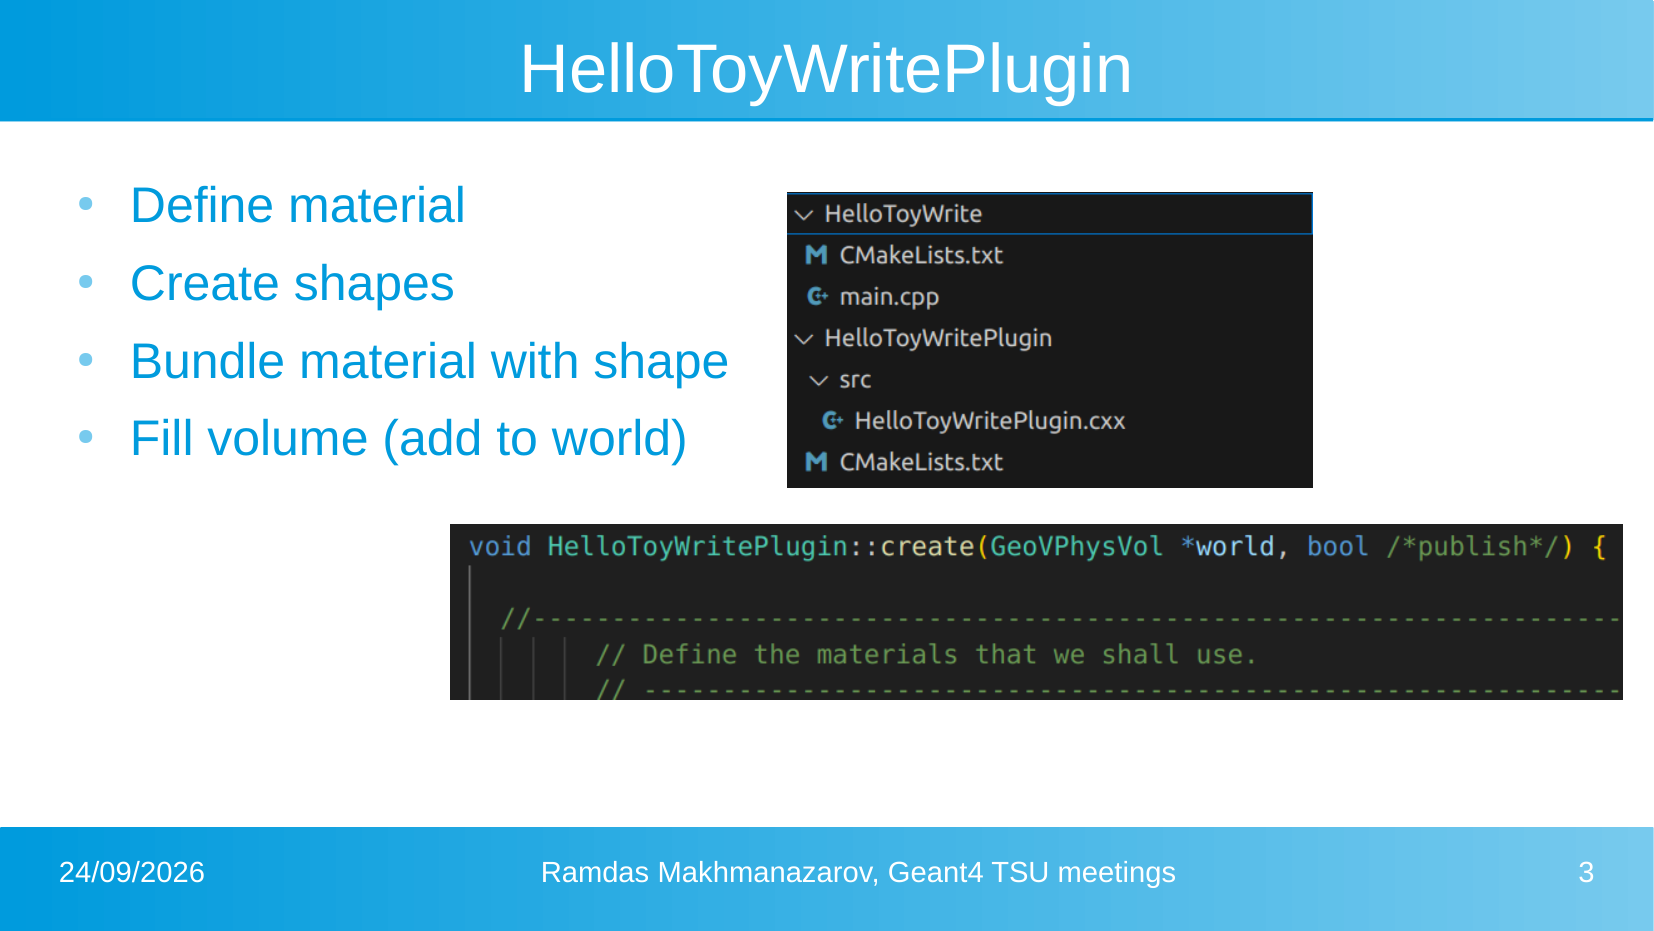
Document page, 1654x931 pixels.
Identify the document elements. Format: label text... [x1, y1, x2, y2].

picture [787, 192, 1313, 488]
picture [450, 524, 1623, 700]
title HelloToyWritePlugin [59, 29, 1595, 108]
list Define material Create shapes Bundle material with shape Fill volume (add to world) [59, 177, 1595, 768]
